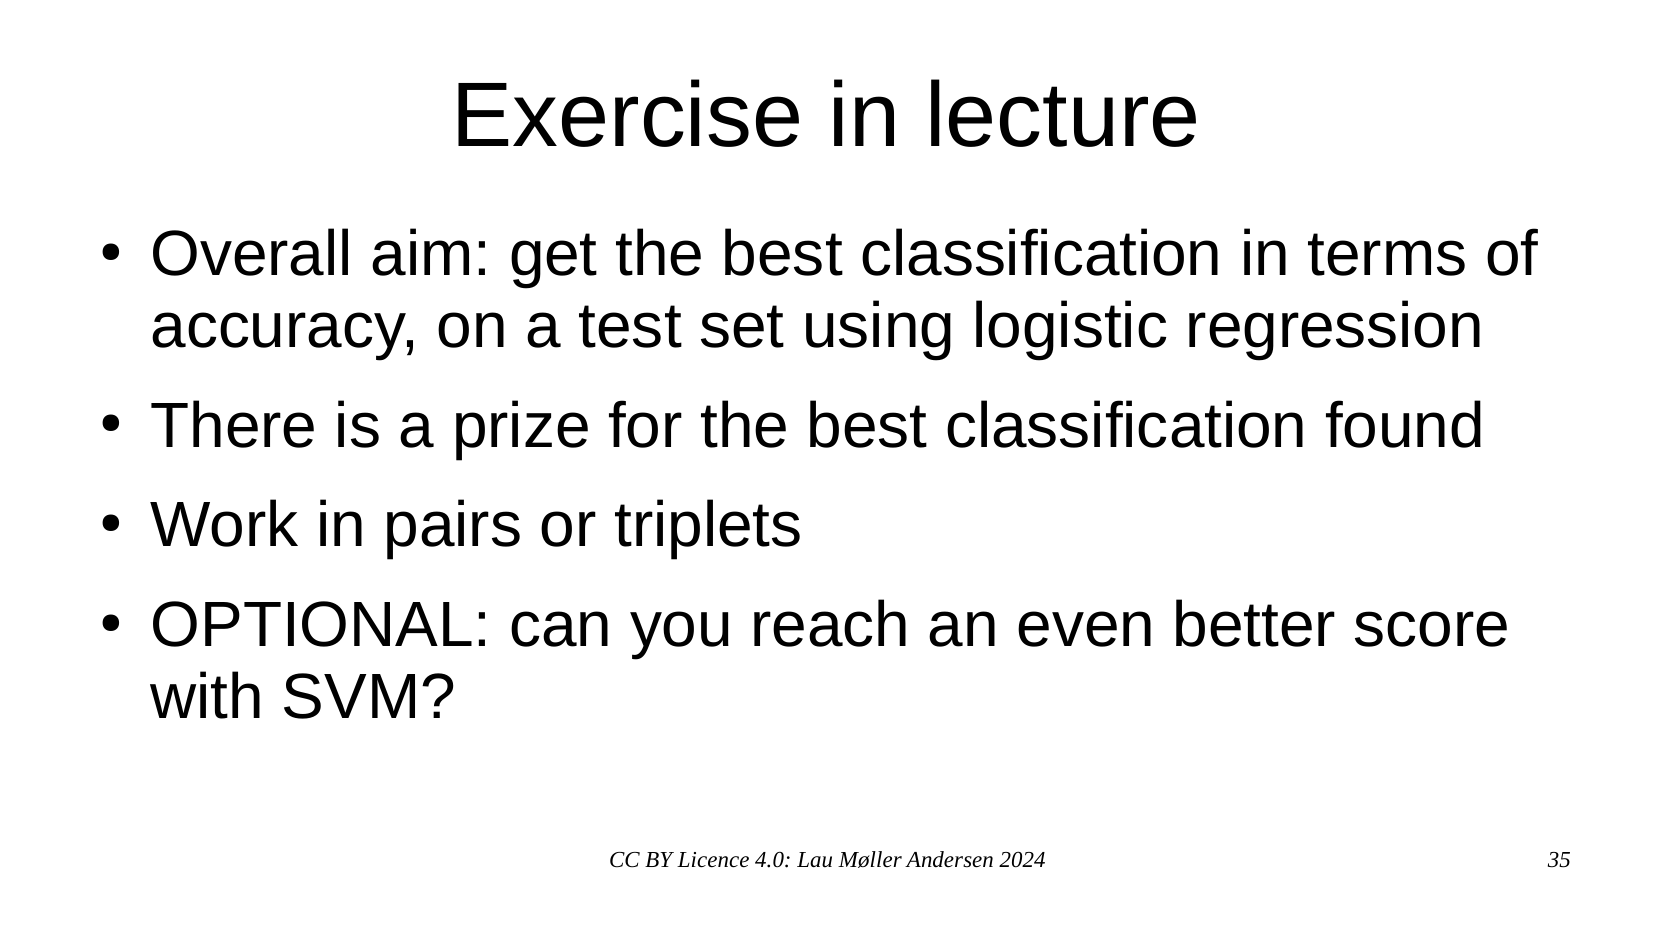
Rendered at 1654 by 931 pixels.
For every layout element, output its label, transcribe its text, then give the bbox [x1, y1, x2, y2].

list Overall aim: get the best classification in terms of accuracy, on a test set using logistic regression There is a prize for the best classification found Work in pairs or triplets OPTIONAL: can you reach an even better score with SVM? [82, 217, 1571, 758]
title Exercise in lecture [82, 37, 1571, 193]
